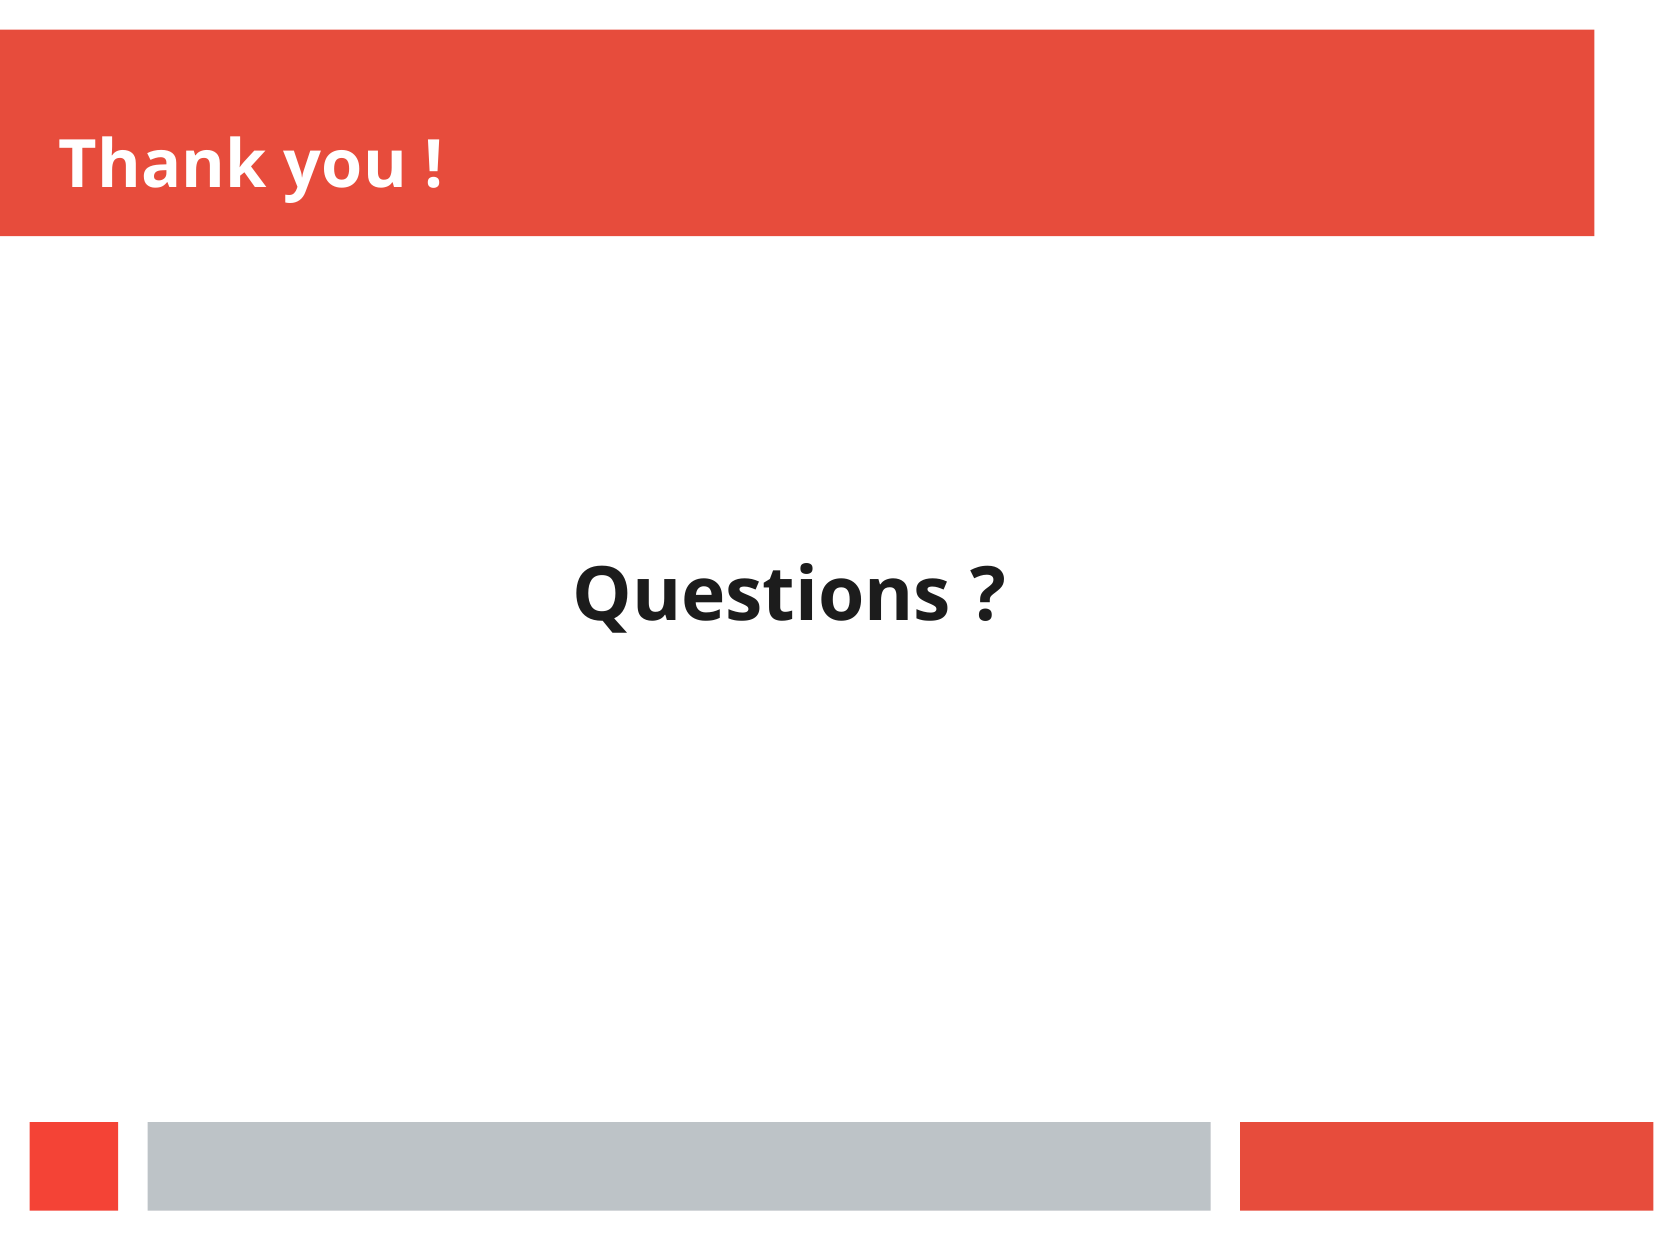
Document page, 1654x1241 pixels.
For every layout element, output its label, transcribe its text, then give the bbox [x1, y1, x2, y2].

title Thank you ! [59, 59, 1595, 207]
subtitle Questions ? [572, 540, 1024, 681]
